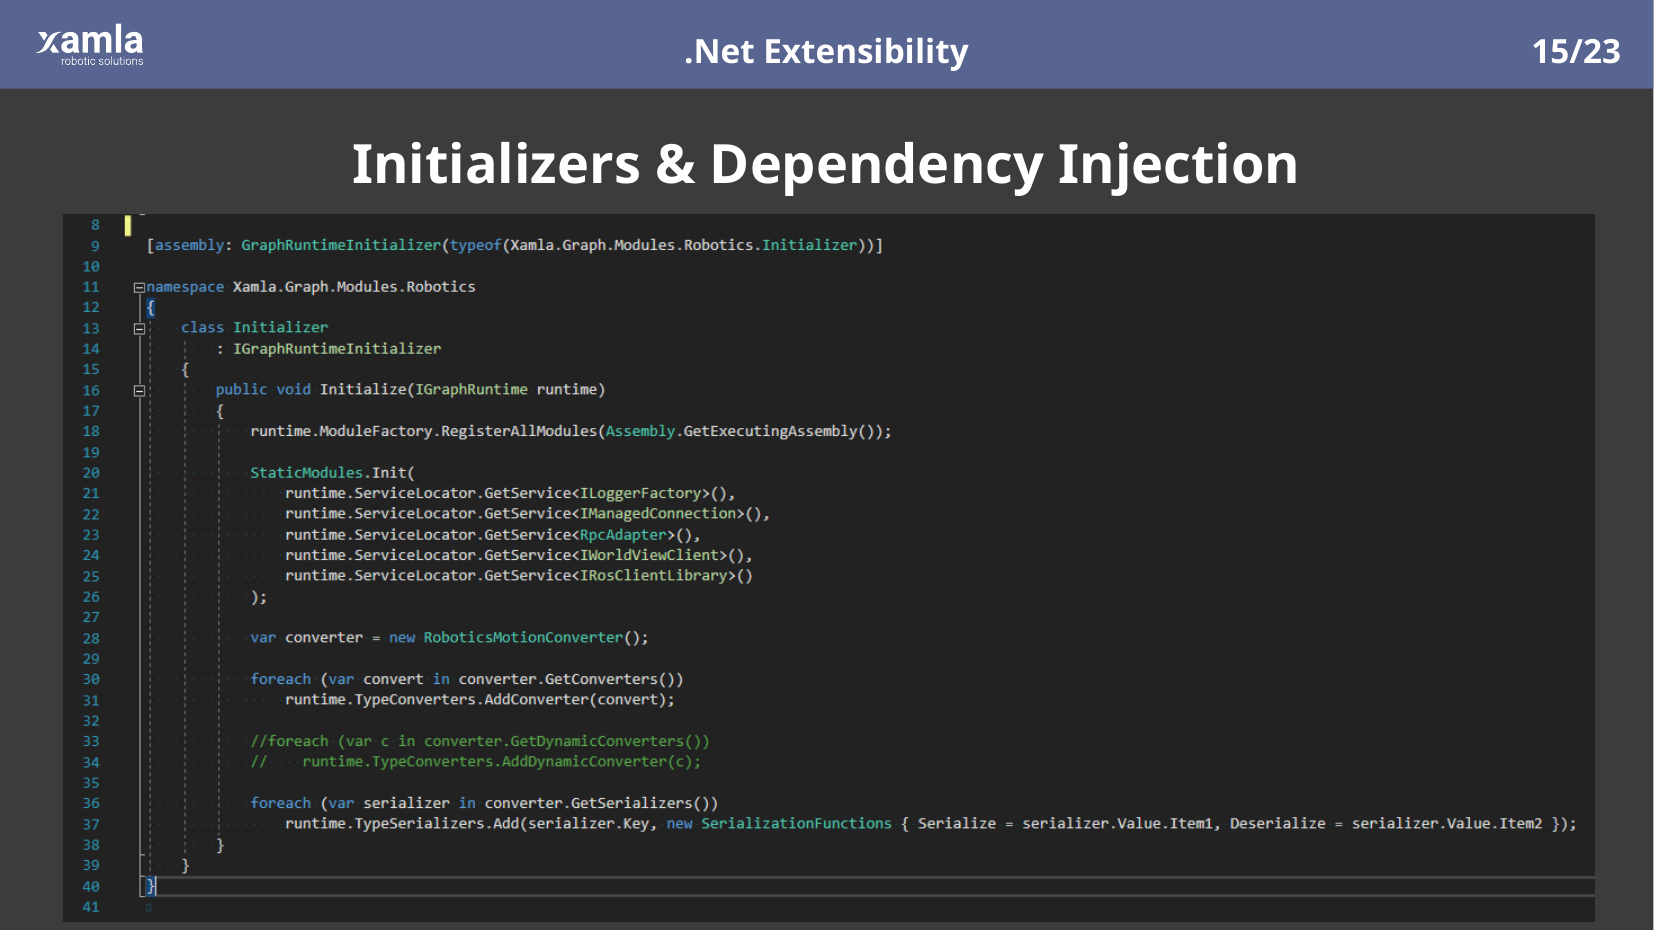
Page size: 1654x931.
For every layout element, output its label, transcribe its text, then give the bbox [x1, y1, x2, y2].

text_box .Net Extensibility [296, 20, 1357, 83]
text_box Initializers & Dependency Injection [188, 118, 1465, 210]
text_box 15/23 [1511, 20, 1636, 83]
text_box [0, 0, 1654, 89]
picture [63, 214, 1595, 922]
picture [35, 23, 143, 65]
